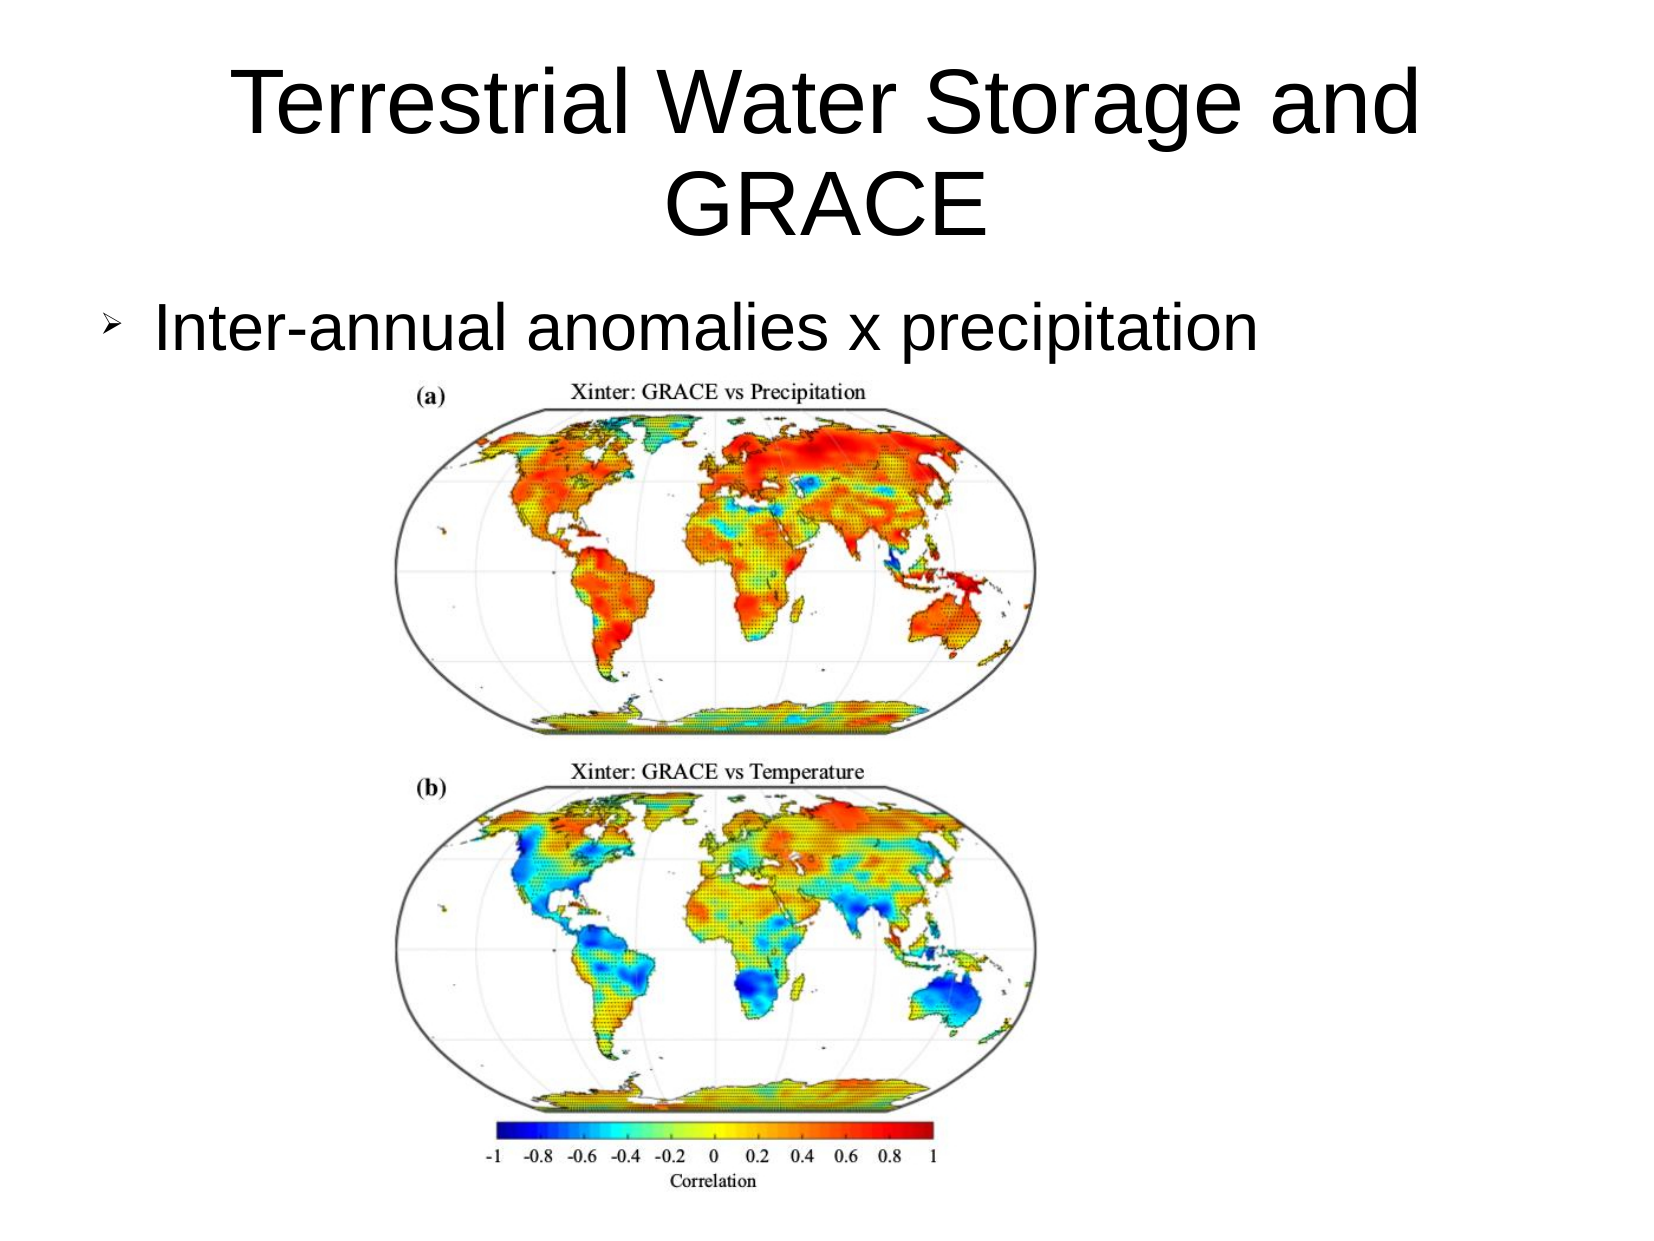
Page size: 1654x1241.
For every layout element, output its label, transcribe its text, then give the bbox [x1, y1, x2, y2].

list Inter-annual anomalies x precipitation [82, 290, 1571, 1010]
picture [389, 372, 1040, 1193]
title Terrestrial Water Storage and GRACE [82, 49, 1571, 257]
